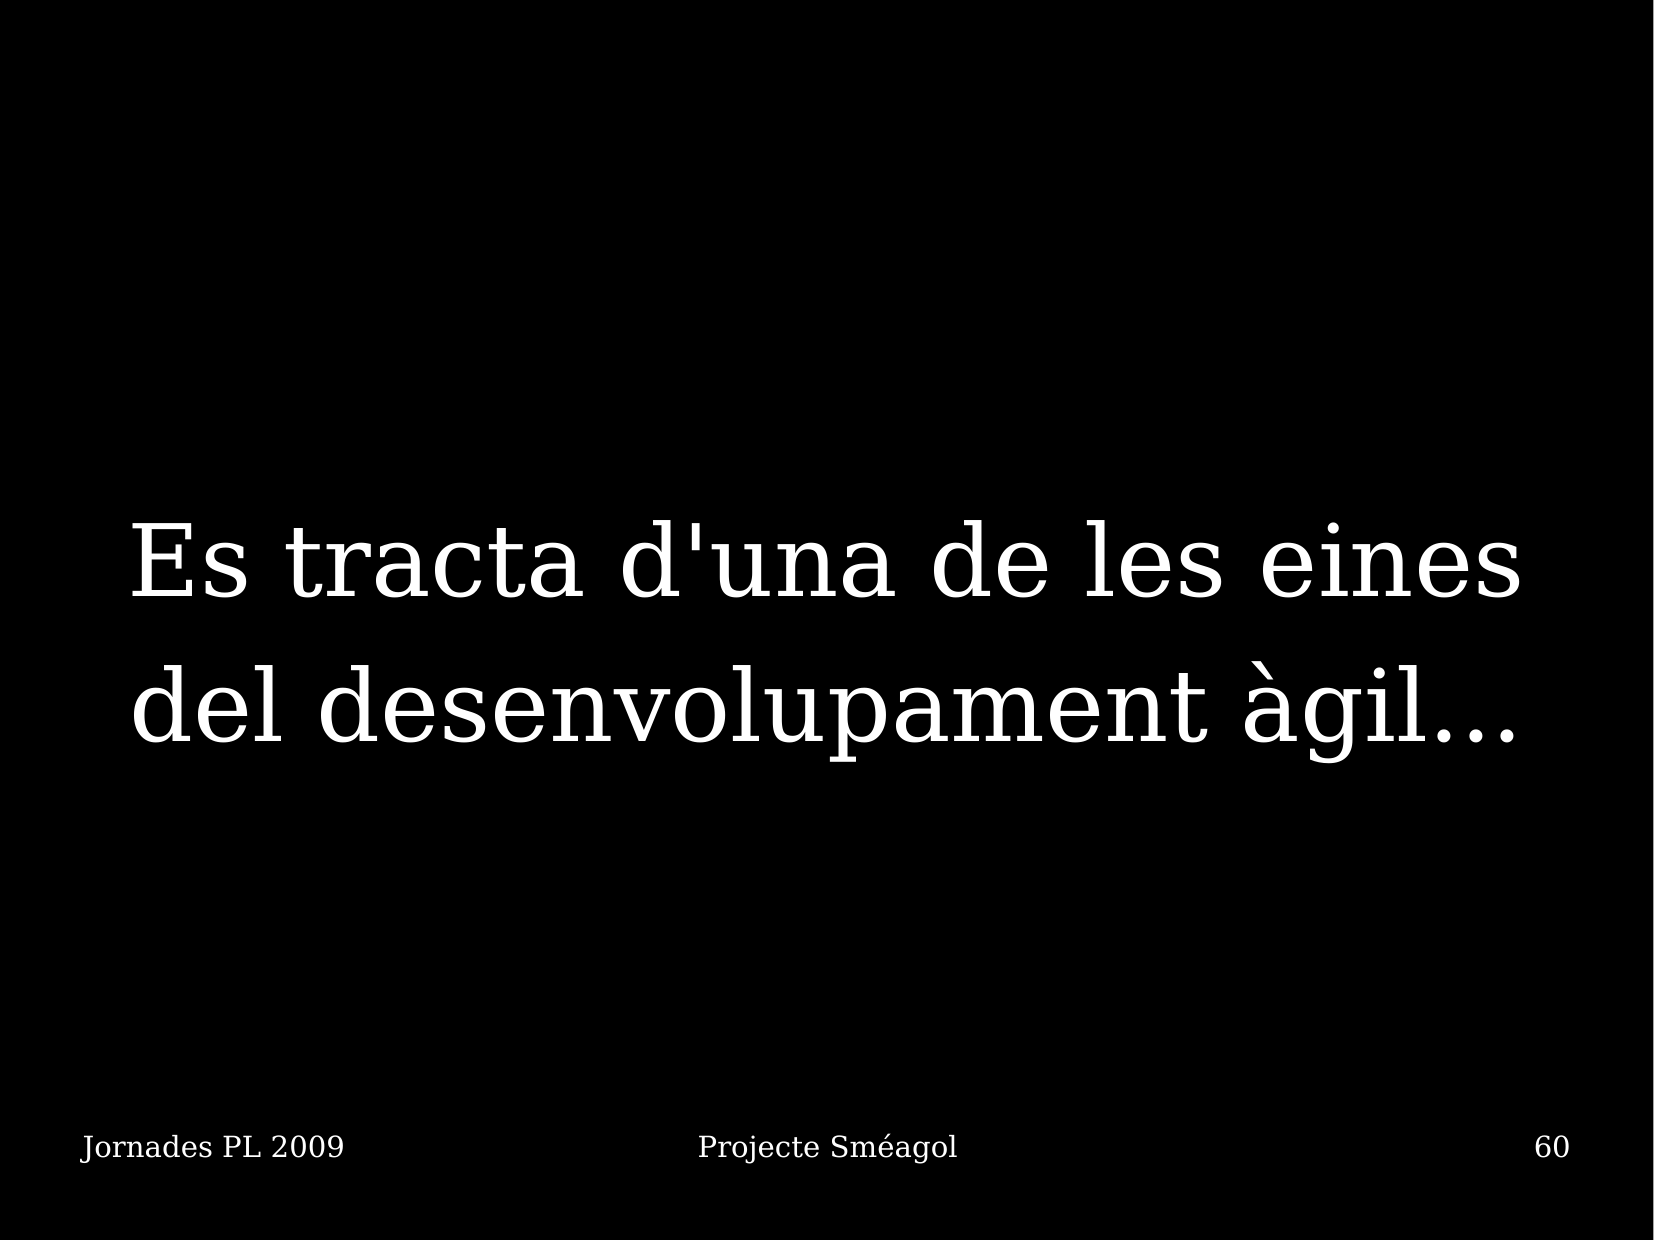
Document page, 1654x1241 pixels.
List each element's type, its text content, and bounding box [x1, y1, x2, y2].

title Es tracta d'una de les eines del desenvolupament àgil... [82, 116, 1571, 1124]
